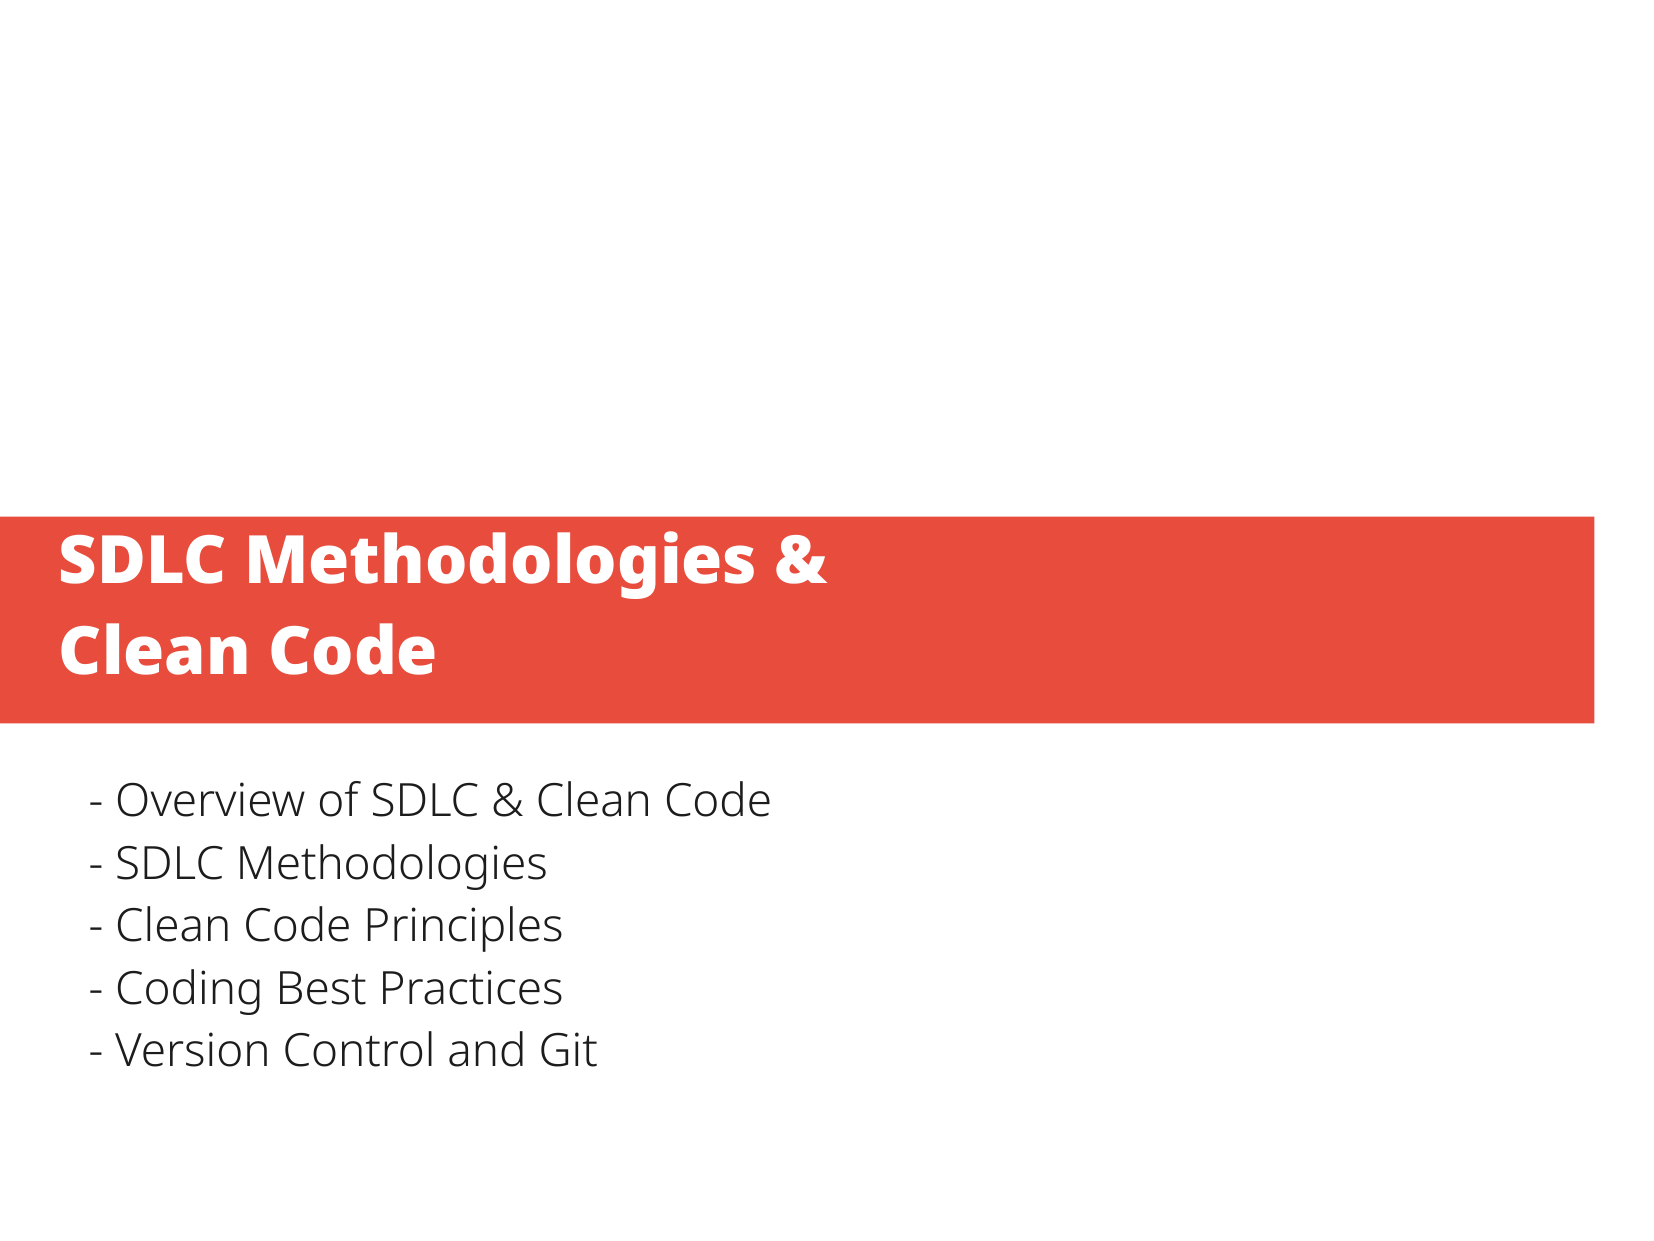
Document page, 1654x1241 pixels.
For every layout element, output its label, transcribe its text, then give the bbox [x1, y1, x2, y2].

title SDLC Methodologies & Clean Code [59, 546, 1595, 694]
subtitle - Overview of SDLC & Clean Code - SDLC Methodologies - Clean Code Principles - Coding Best Practices - Version Control and Git [88, 767, 1595, 1182]
